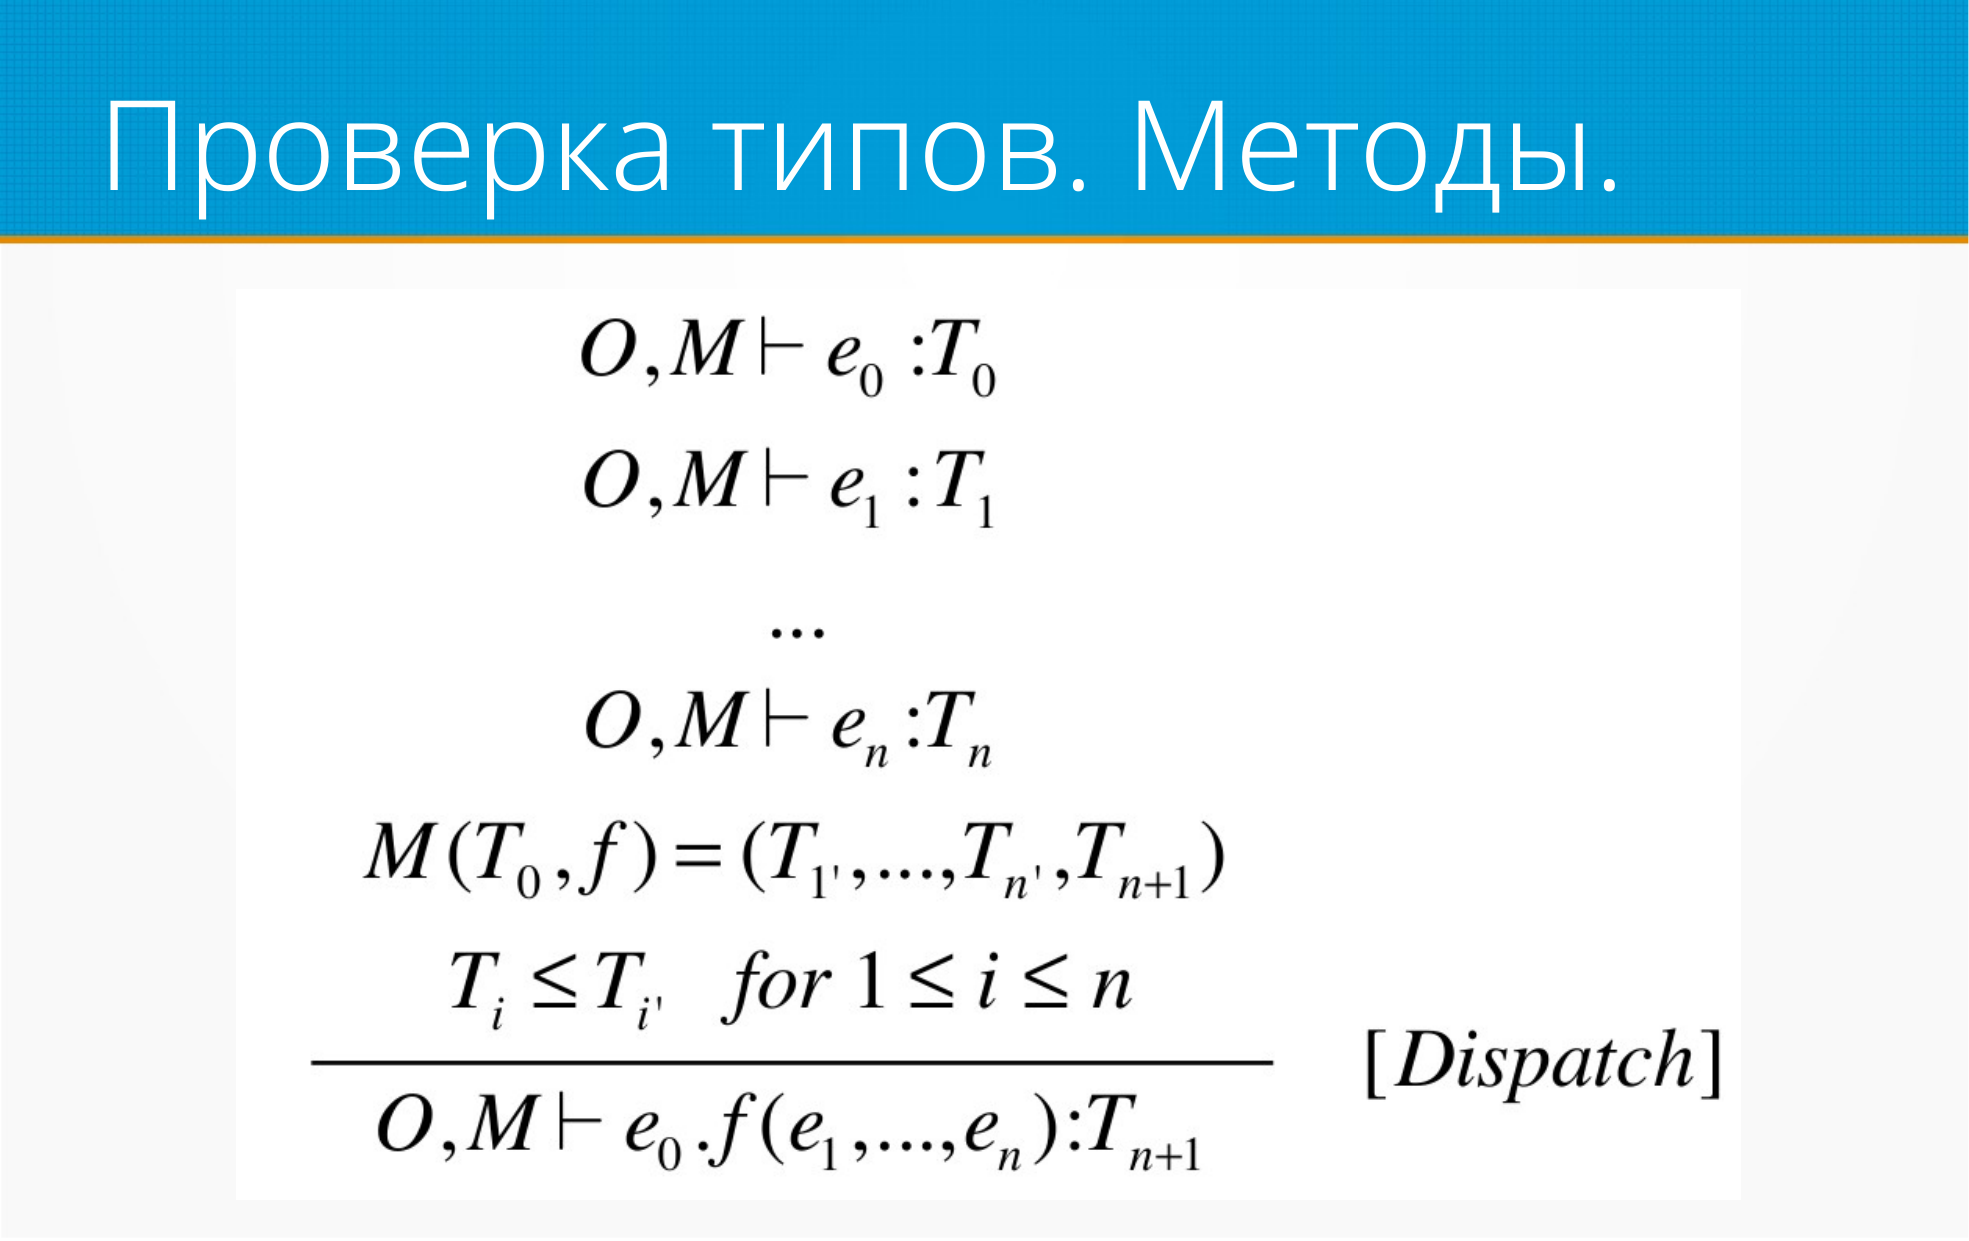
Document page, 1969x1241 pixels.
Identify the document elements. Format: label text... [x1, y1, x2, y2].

title Проверка типов. Методы. [98, 19, 1870, 227]
picture [0, 233, 1969, 1241]
